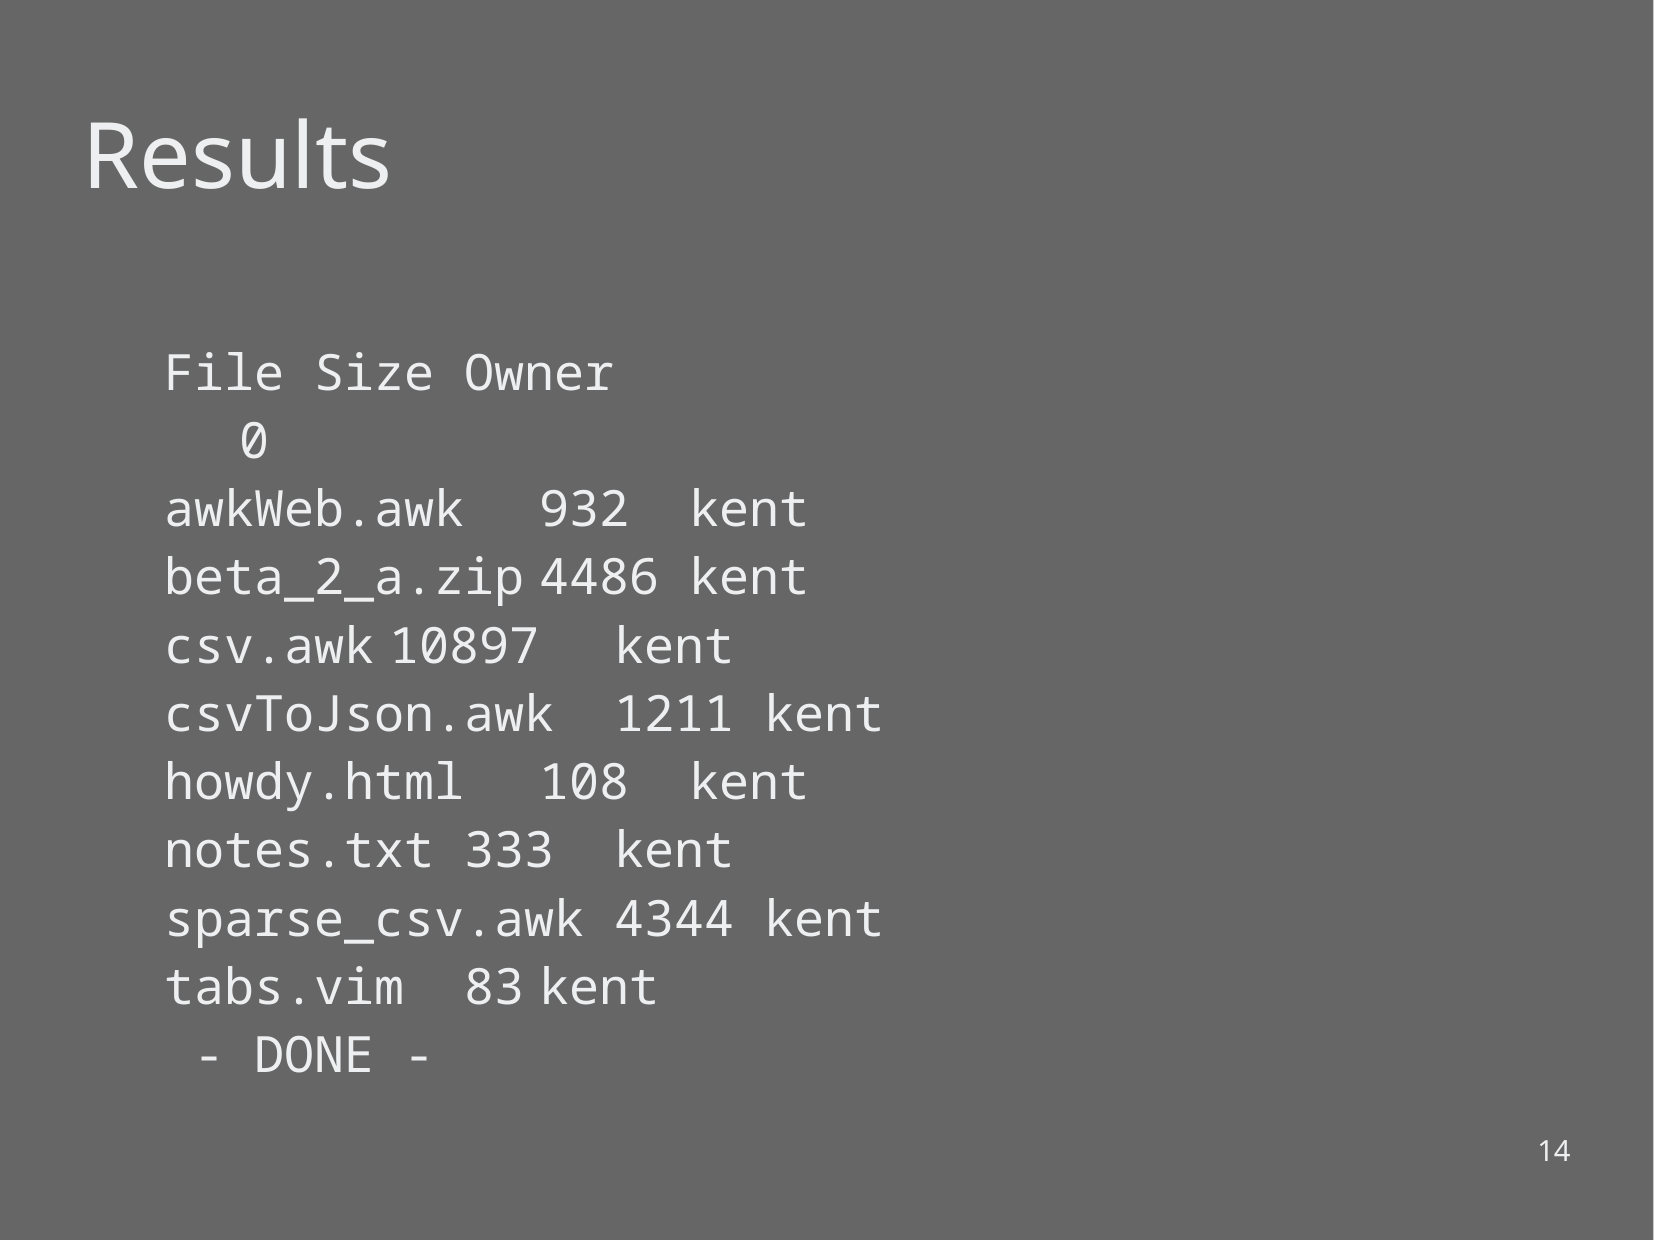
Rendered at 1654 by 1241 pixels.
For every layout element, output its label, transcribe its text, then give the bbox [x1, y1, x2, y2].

text_box File Size Owner 0 awkWeb.awk 932 kent beta_2_a.zip 4486 kent csv.awk 10897 kent csvToJson.awk 1211 kent howdy.html 108 kent notes.txt 333 kent sparse_csv.awk 4344 kent tabs.vim 83 kent - DONE - [150, 329, 1538, 1126]
title Results [82, 49, 1571, 257]
